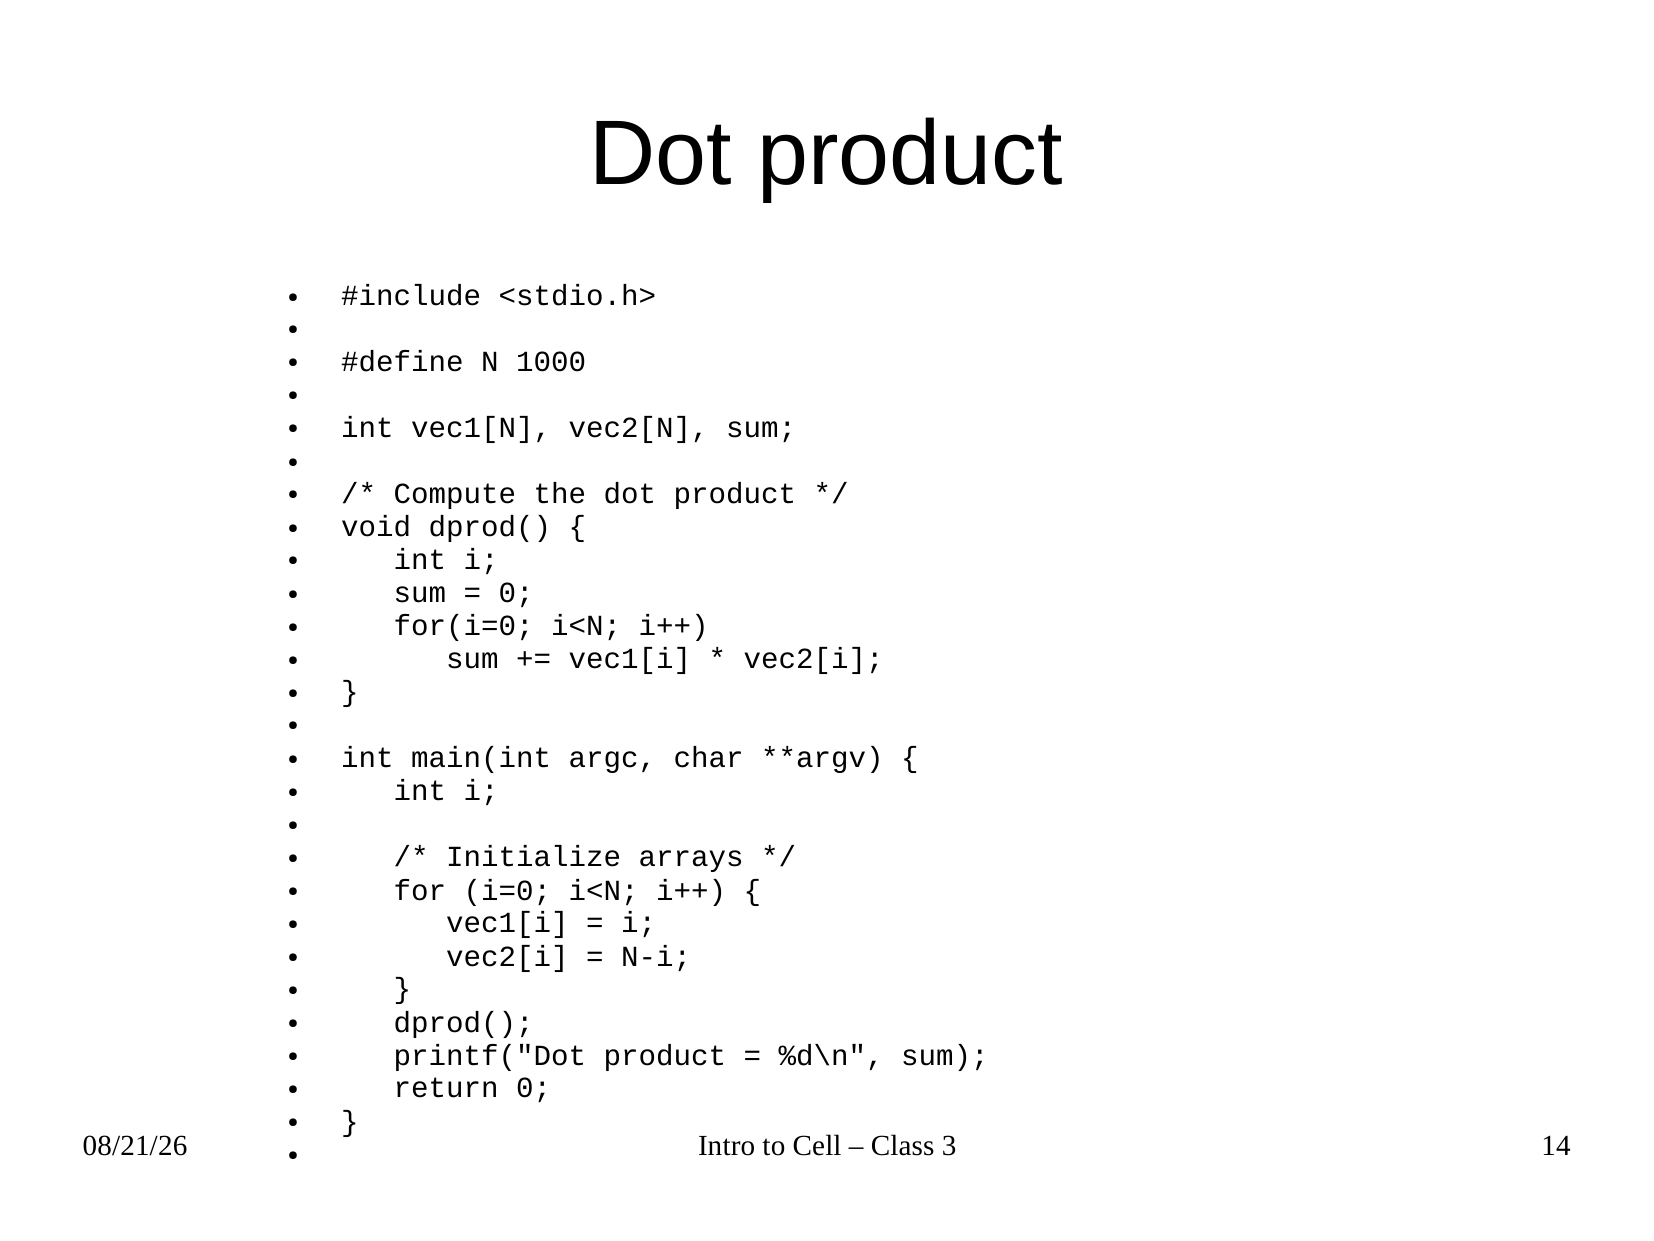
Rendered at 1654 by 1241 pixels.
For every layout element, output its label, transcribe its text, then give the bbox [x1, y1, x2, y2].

list #include <stdio.h> #define N 1000 int vec1[N], vec2[N], sum; /* Compute the dot product */ void dprod() { int i; sum = 0; for(i=0; i<N; i++) sum += vec1[i] * vec2[i]; } int main(int argc, char **argv) { int i; /* Initialize arrays */ for (i=0; i<N; i++) { vec1[i] = i; vec2[i] = N-i; } dprod(); printf("Dot product = %d\n", sum); return 0; } [270, 281, 1313, 1126]
title Dot product [82, 56, 1571, 250]
